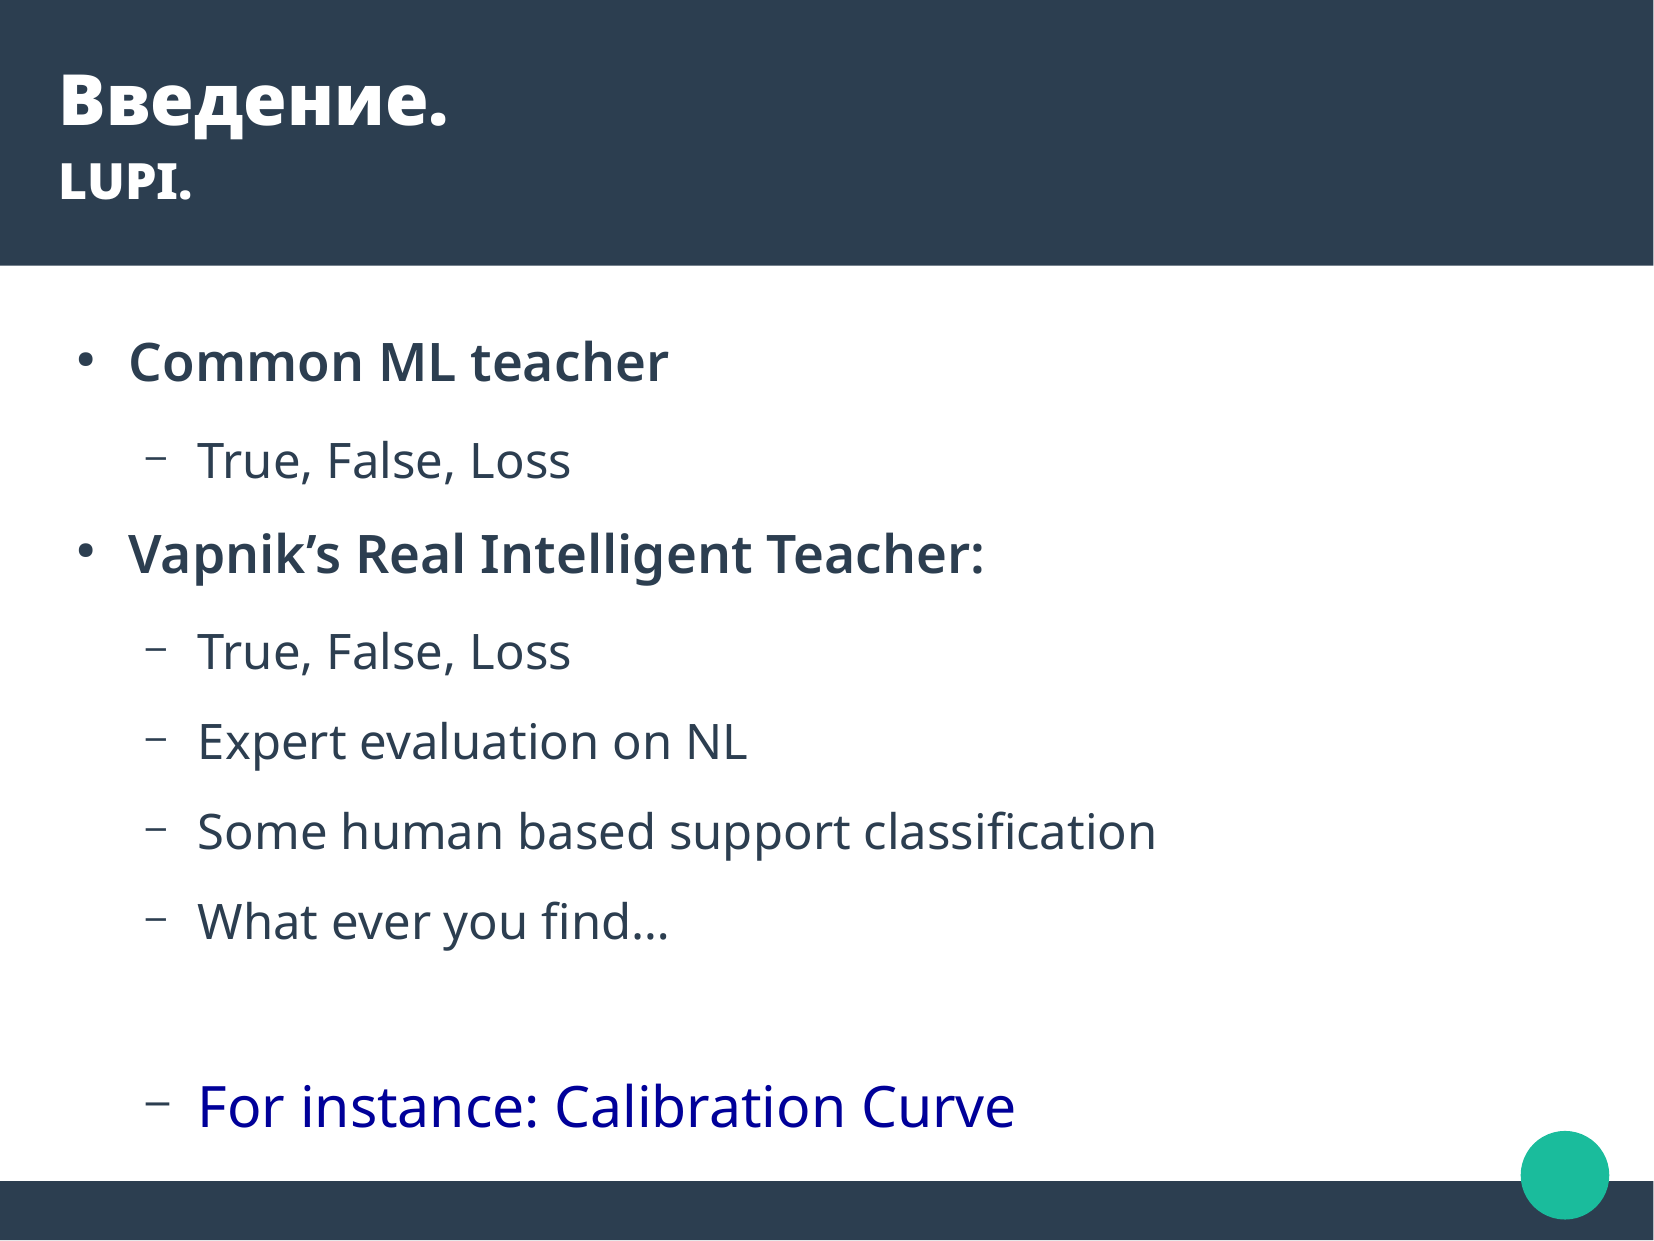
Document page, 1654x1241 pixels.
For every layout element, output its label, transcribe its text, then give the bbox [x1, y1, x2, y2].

list Common ML teacher True, False, Loss Vapnik’s Real Intelligent Teacher: True, False, Loss Expert evaluation on NL Some human based support classification What ever you find… For instance: Calibration Curve [59, 324, 1595, 1152]
title Введение. LUPI. [59, 49, 1595, 207]
